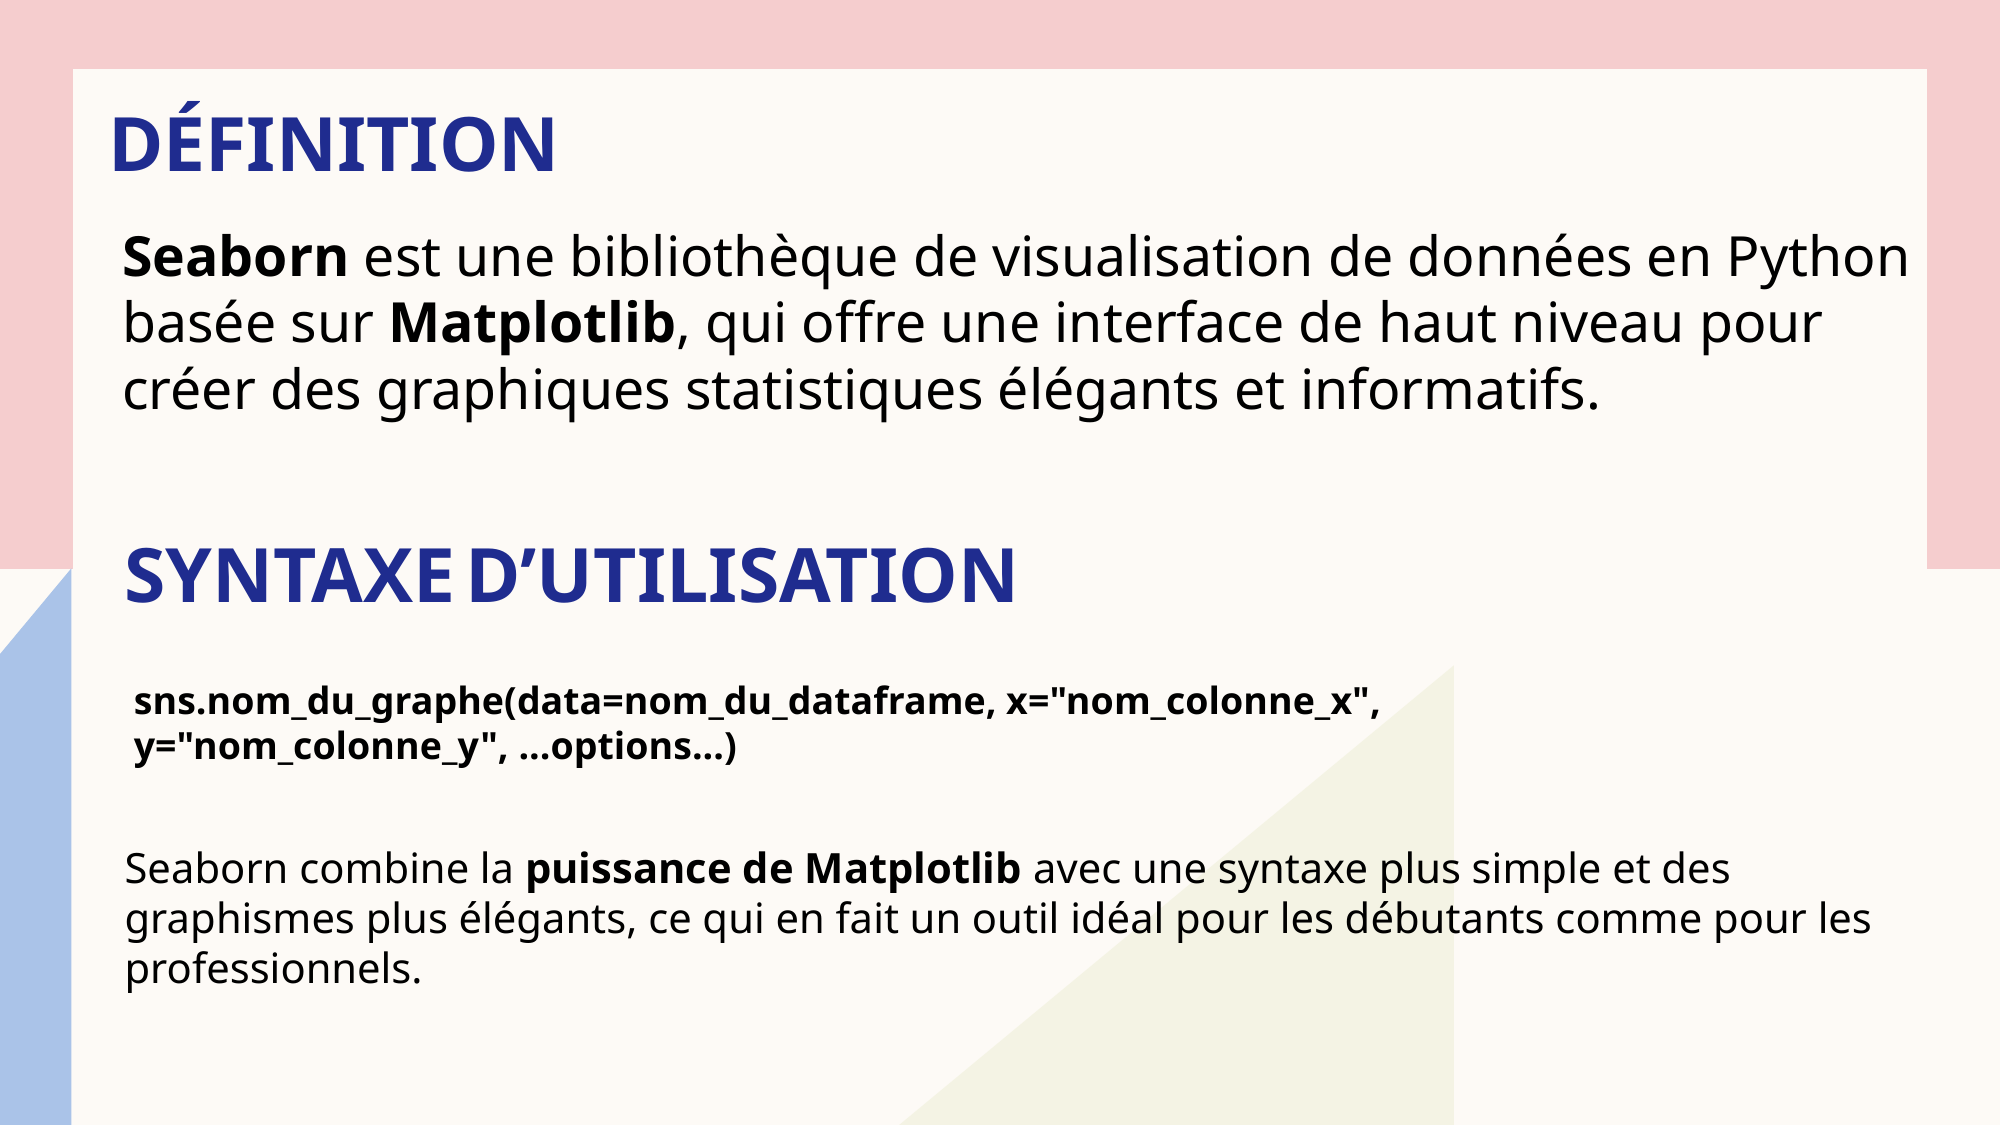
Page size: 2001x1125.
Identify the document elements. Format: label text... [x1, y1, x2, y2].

text_box Seaborn combine la puissance de Matplotlib avec une syntaxe plus simple et des graphismes plus élégants, ce qui en fait un outil idéal pour les débutants comme pour les professionnels. [109, 834, 1962, 996]
text_box Syntaxe d’utilisation [109, 520, 1426, 627]
text_box sns.nom_du_graphe(data=nom_du_dataframe, x="nom_colonne_x", y="nom_colonne_y", ...options...) [119, 670, 1918, 777]
title Définition [73, 80, 1927, 187]
list Seaborn est une bibliothèque de visualisation de données en Python basée sur Matplotlib, qui offre une interface de haut niveau pour créer des graphiques statistiques élégants et informatifs. [107, 221, 1930, 477]
